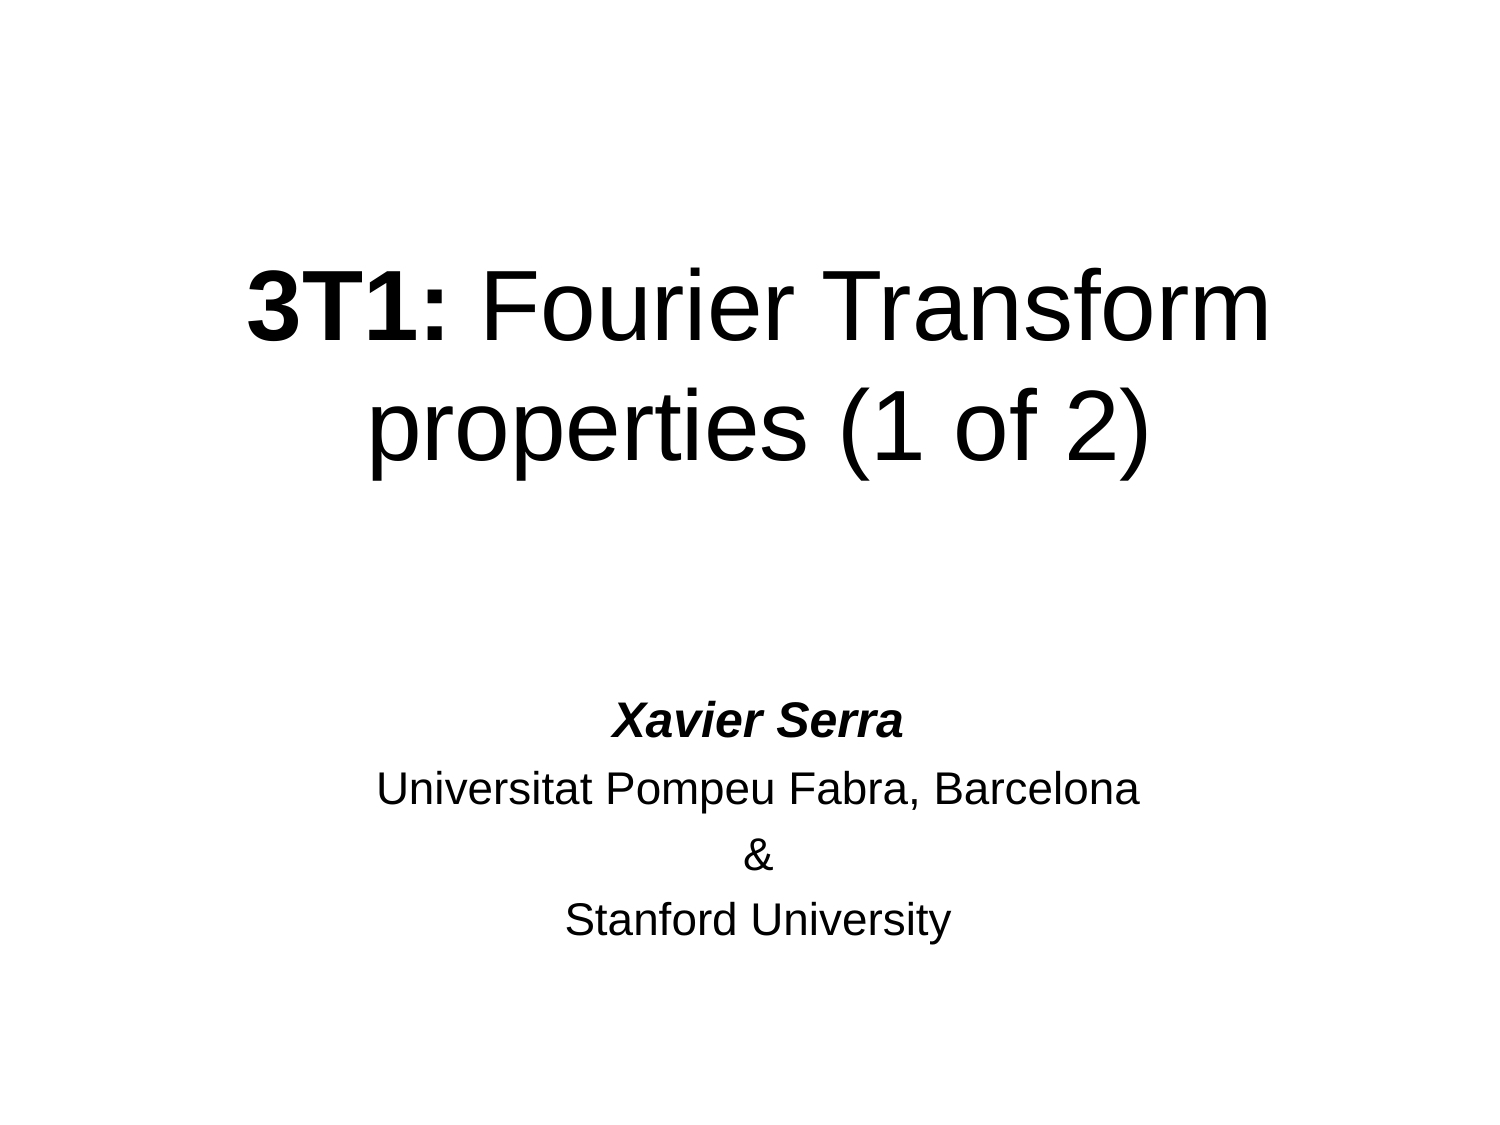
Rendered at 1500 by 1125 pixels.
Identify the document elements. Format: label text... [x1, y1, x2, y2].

title 3T1: Fourier Transform properties (1 of 2) [51, 90, 1432, 631]
text_box Xavier Serra Universitat Pompeu Fabra, Barcelona & Stanford University [302, 684, 1215, 928]
